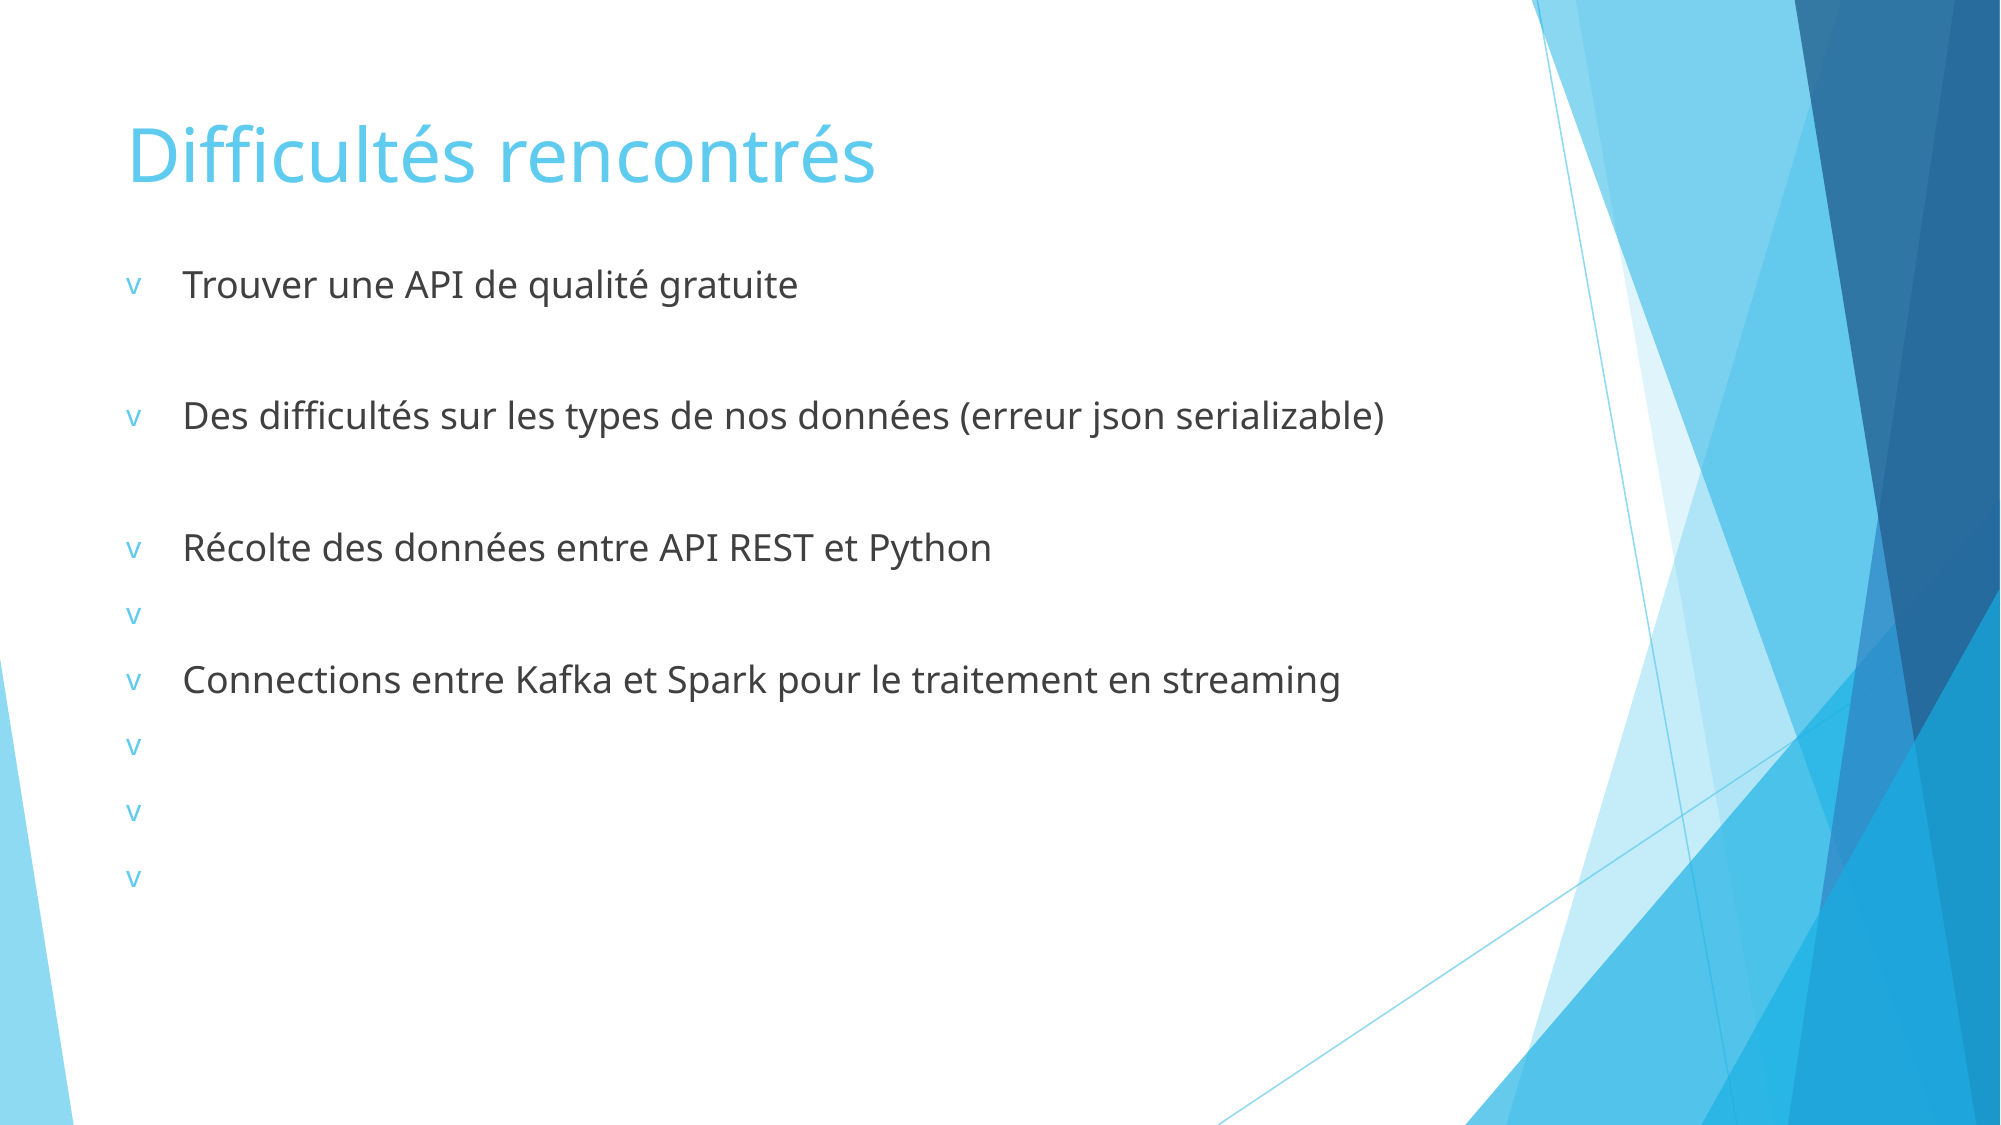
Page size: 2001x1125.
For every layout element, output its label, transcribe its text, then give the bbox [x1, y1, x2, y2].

title Difficultés rencontrés [111, 99, 1522, 253]
list Trouver une API de qualité gratuite Des difficultés sur les types de nos données (erreur json serializable) Récolte des données entre API REST et Python Connections entre Kafka et Spark pour le traitement en streaming [111, 253, 1522, 890]
